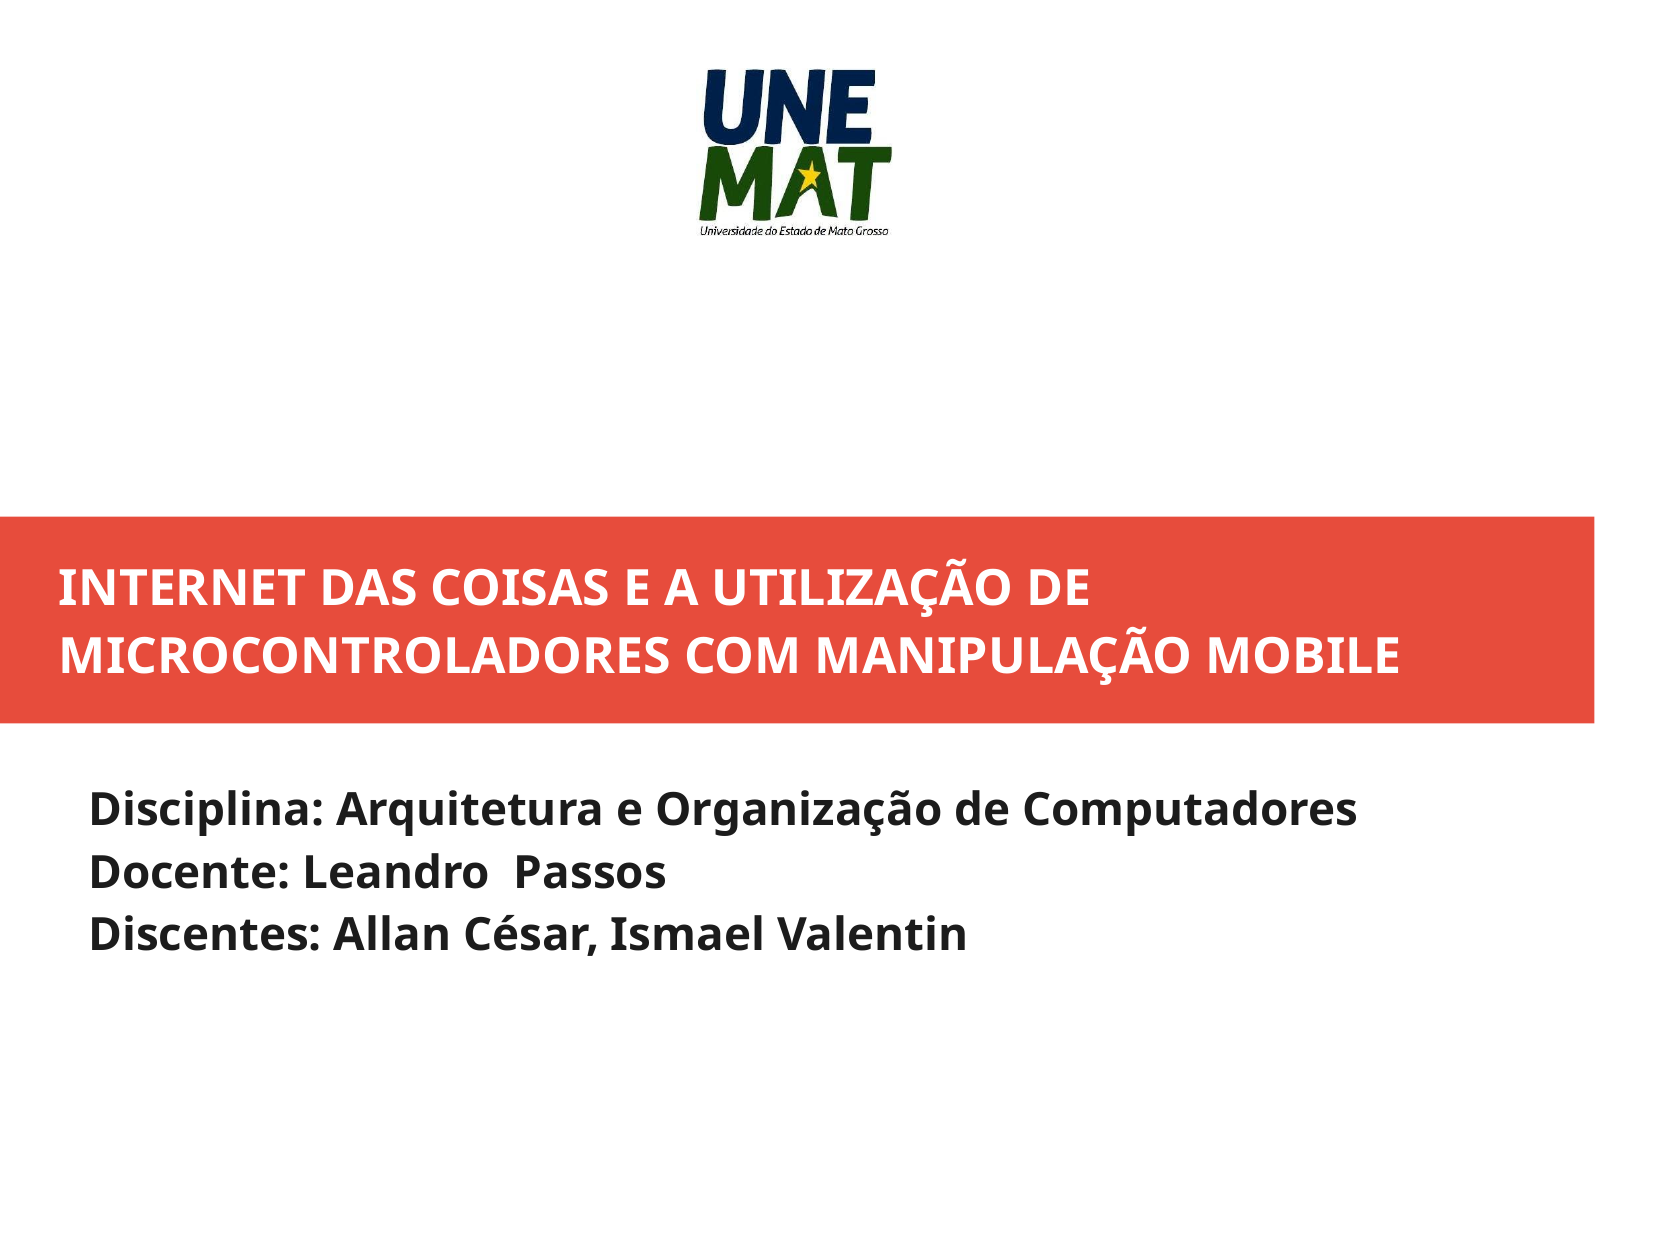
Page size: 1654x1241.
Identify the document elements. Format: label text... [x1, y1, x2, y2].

picture [696, 68, 893, 236]
title INTERNET DAS COISAS E A UTILIZAÇÃO DE MICROCONTROLADORES COM MANIPULAÇÃO MOBILE [59, 546, 1595, 694]
subtitle Disciplina: Arquitetura e Organização de Computadores Docente: Leandro Passos Discentes: Allan César, Ismael Valentin [88, 776, 1595, 1191]
